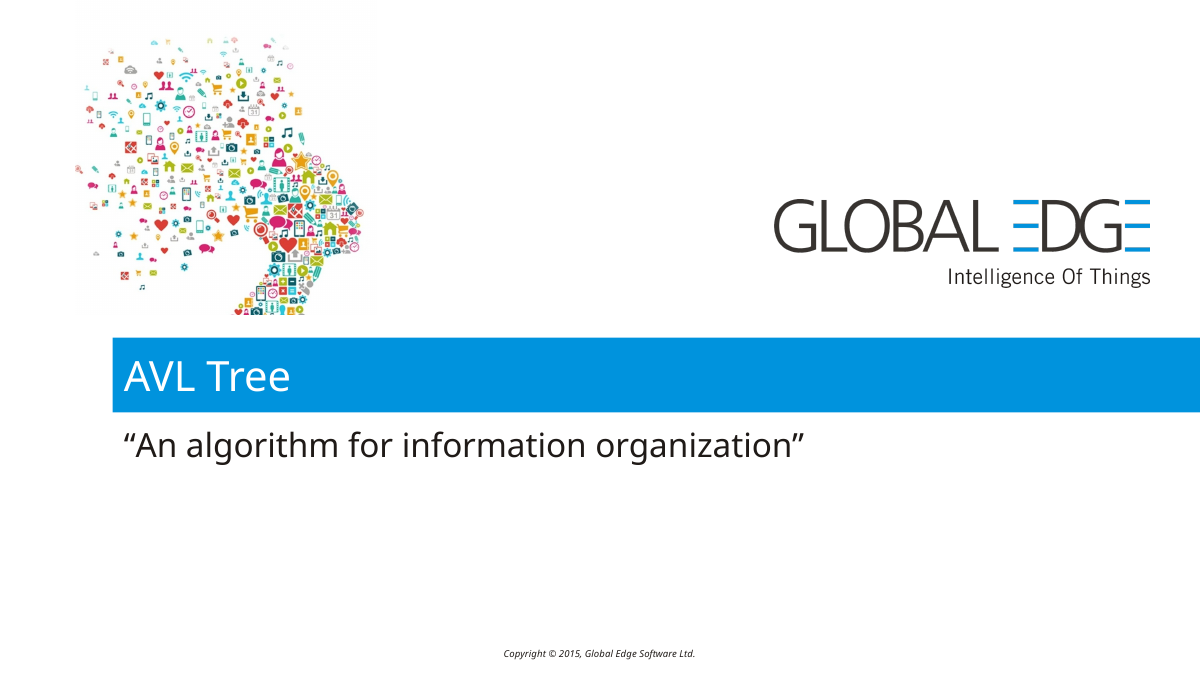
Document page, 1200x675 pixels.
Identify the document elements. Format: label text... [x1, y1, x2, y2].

picture [75, 0, 377, 315]
picture [774, 199, 1150, 288]
list “An algorithm for information organization” [112, 412, 975, 475]
title AVL Tree [112, 337, 1200, 413]
